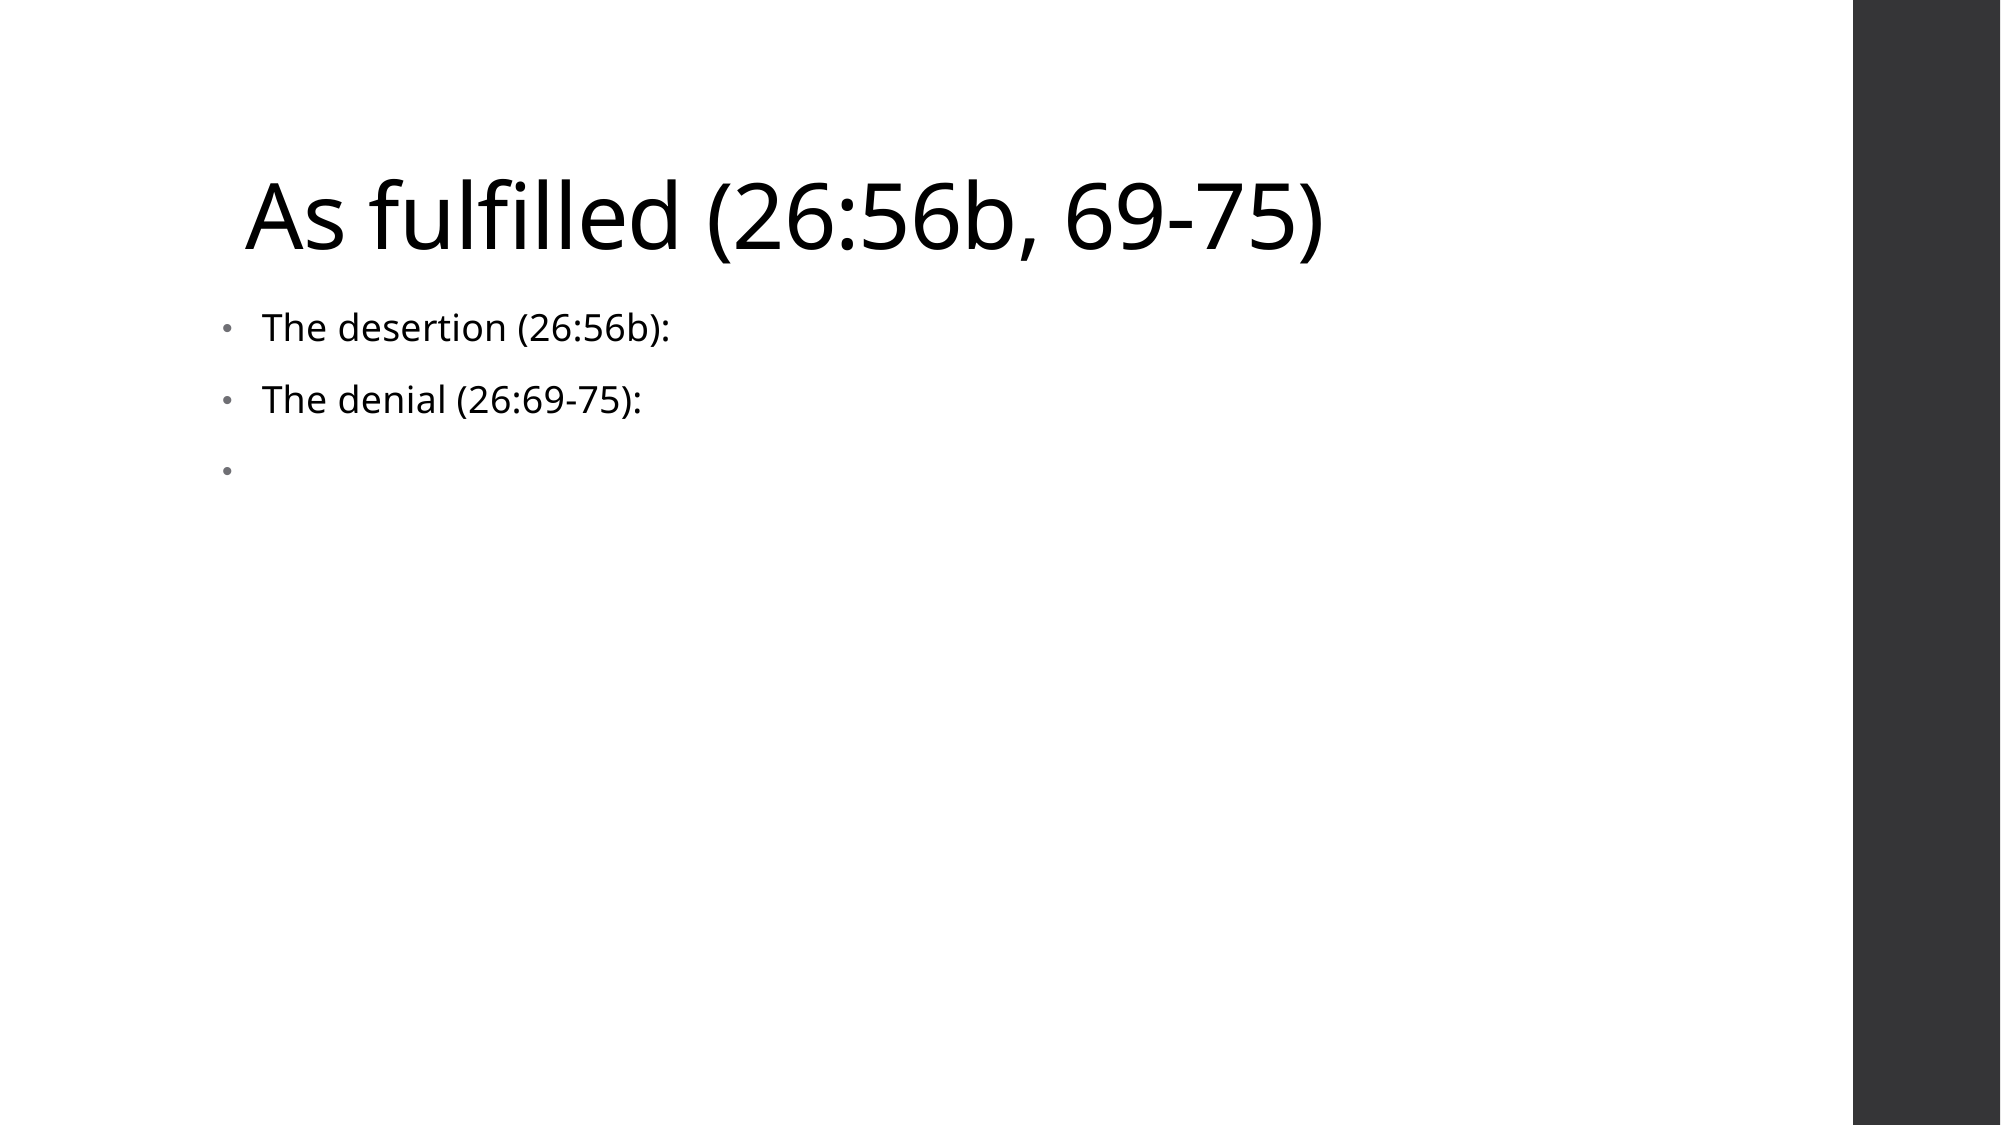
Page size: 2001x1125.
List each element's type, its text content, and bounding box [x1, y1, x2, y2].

title As fulfilled (26:56b, 69-75) [206, 60, 1797, 278]
list The desertion (26:56b): The denial (26:69-75): [206, 299, 1617, 1014]
